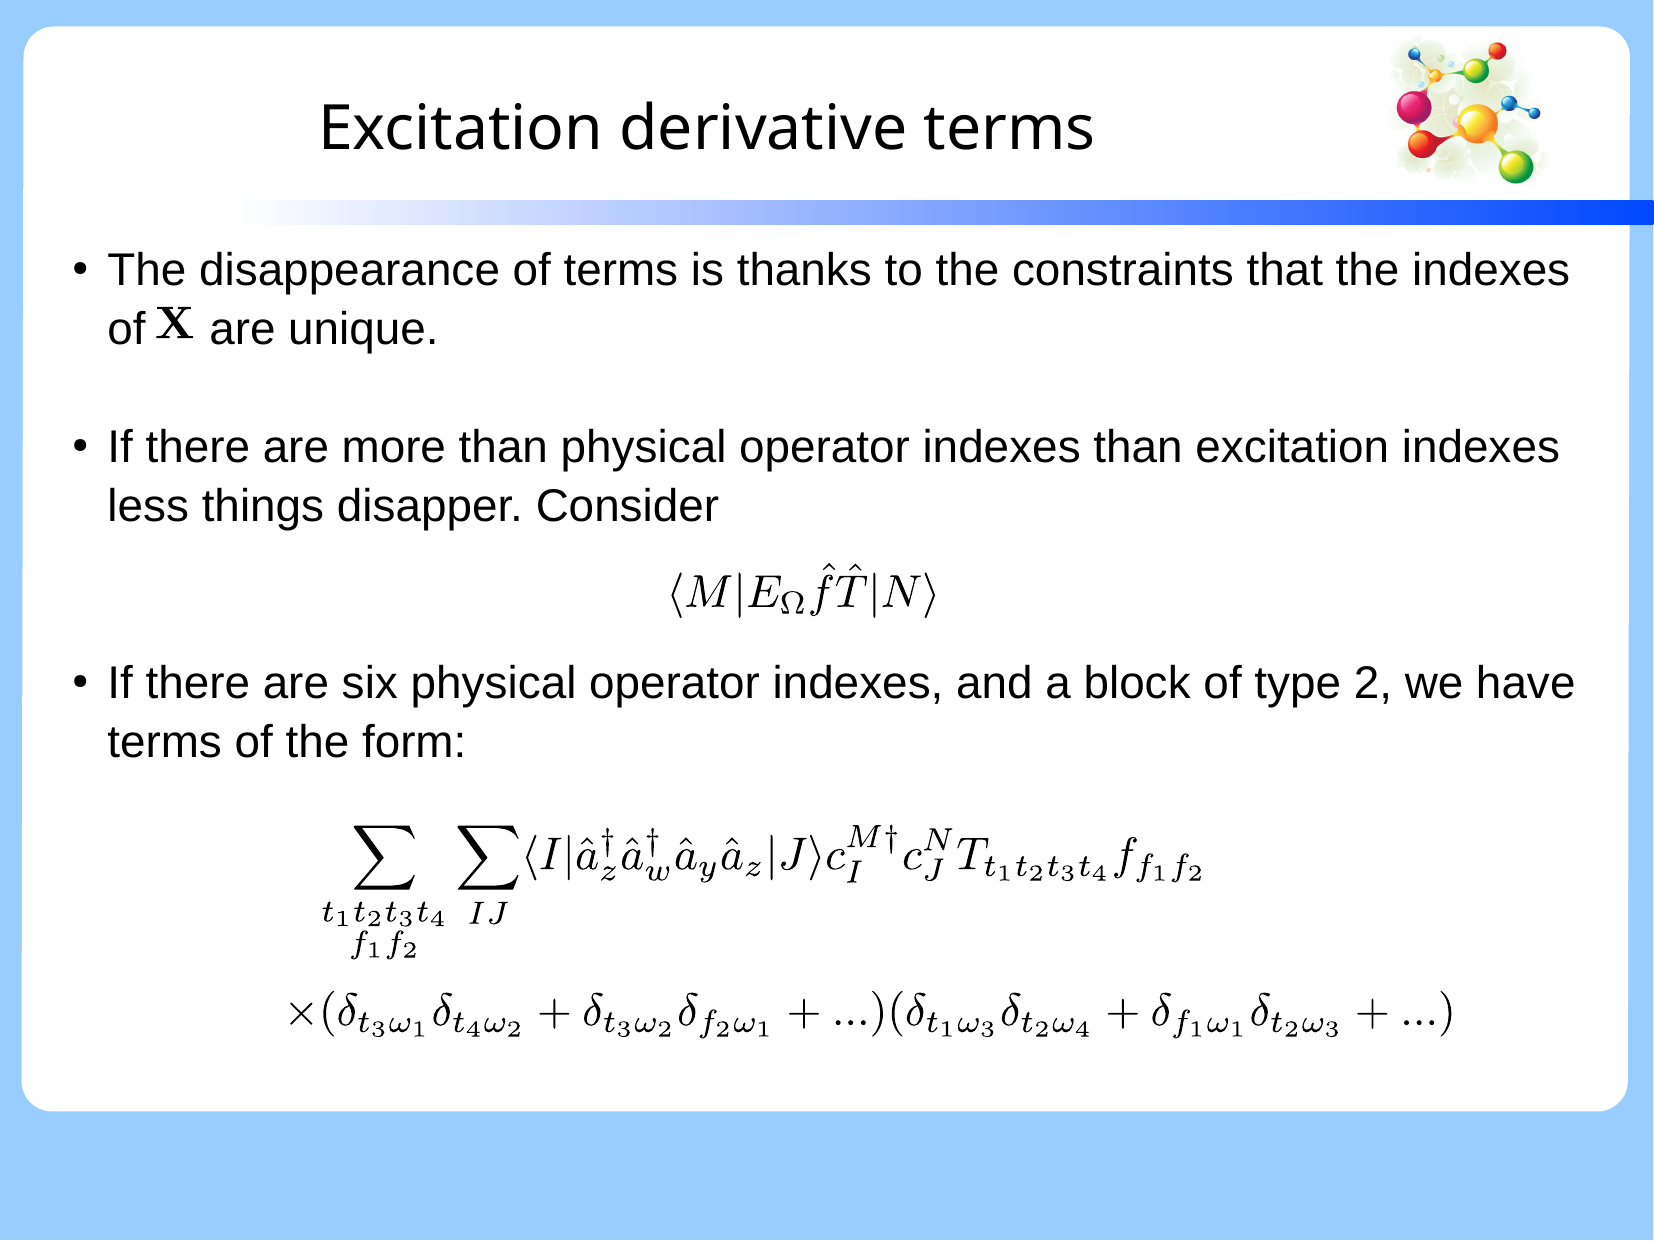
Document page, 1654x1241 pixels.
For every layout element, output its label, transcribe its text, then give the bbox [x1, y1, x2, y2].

text_box The disappearance of terms is thanks to the constraints that the indexes of are unique. If there are more than physical operator indexes than excitation indexes less things disapper. Consider If there are six physical operator indexes, and a block of type 2, we have terms of the form: [57, 229, 1599, 1241]
text_box [283, 990, 1456, 1039]
text_box [666, 562, 940, 619]
text_box [154, 306, 195, 339]
picture [1382, 29, 1556, 195]
title Excitation derivative terms [82, 49, 1332, 201]
text_box [321, 821, 1203, 960]
